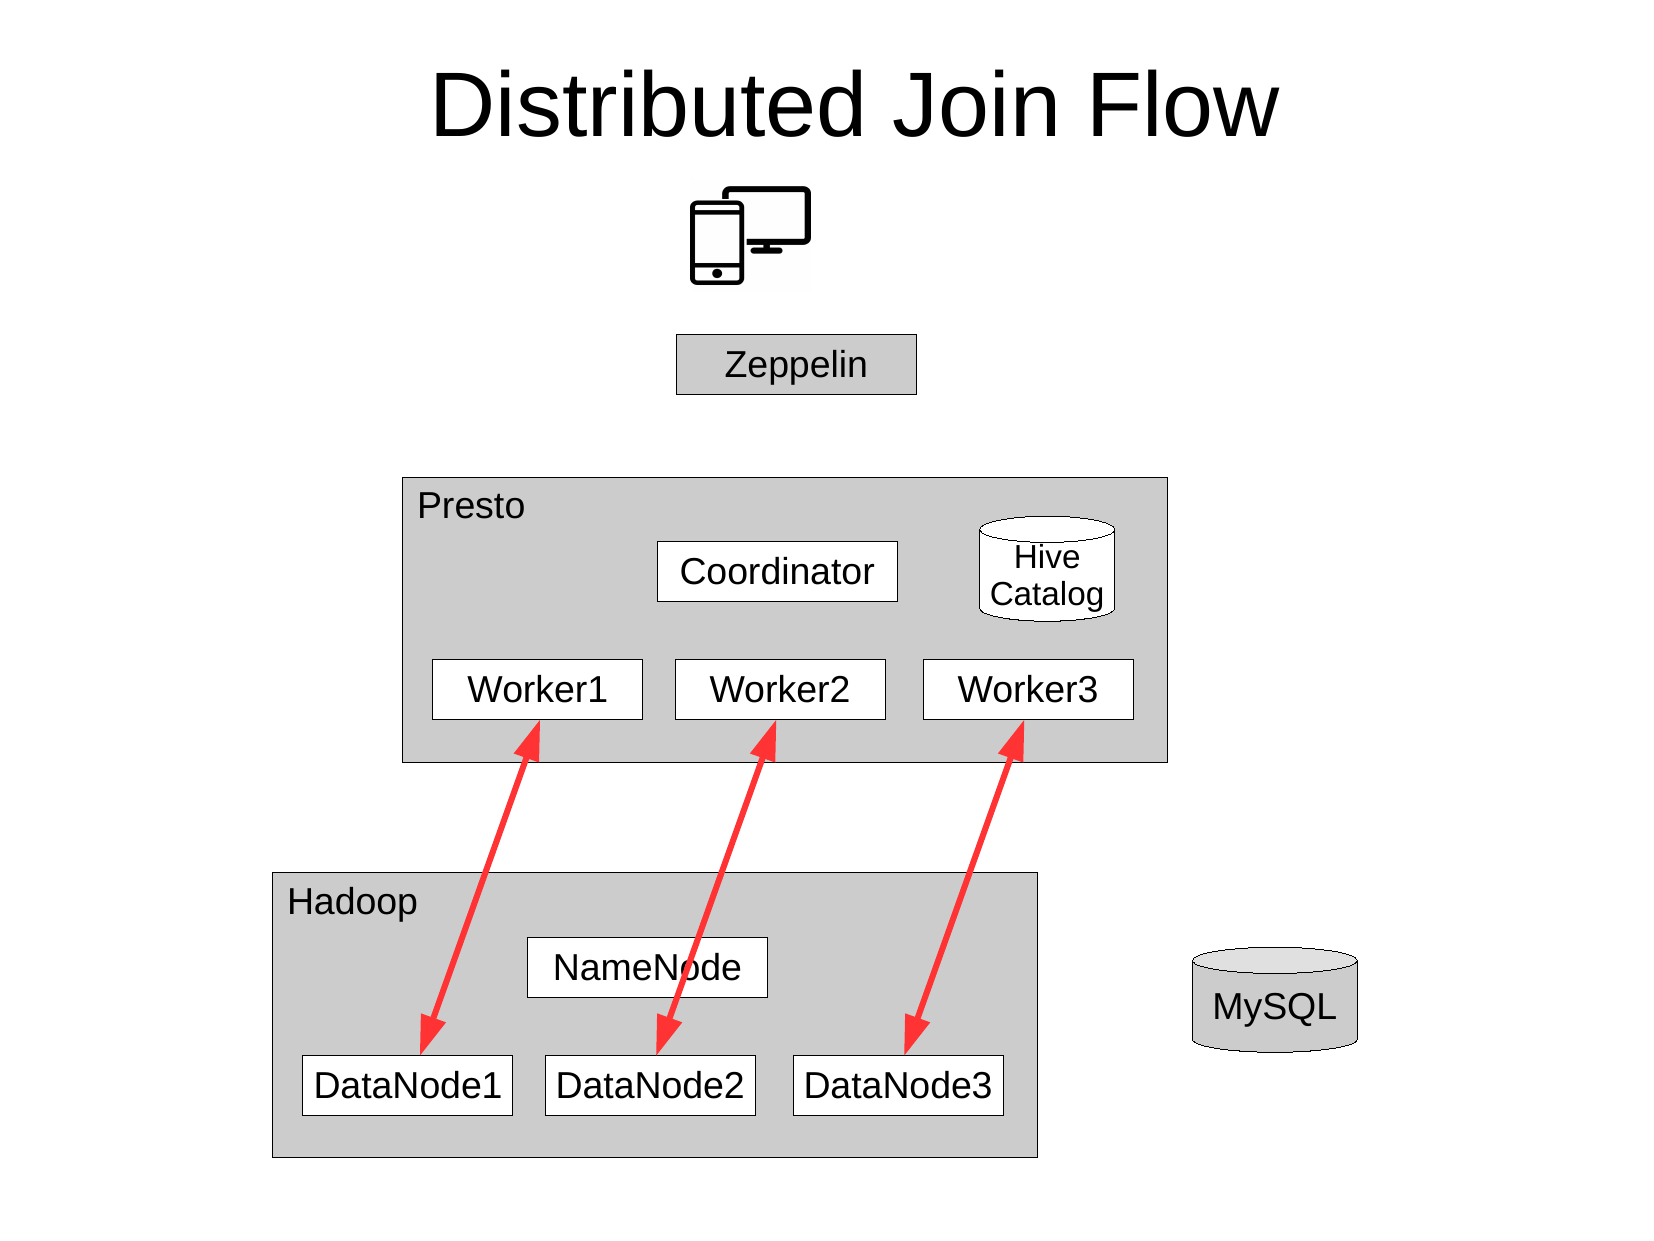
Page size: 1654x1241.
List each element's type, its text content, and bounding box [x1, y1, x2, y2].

text_box DataNode1 [302, 1055, 513, 1116]
text_box NameNode [681, 937, 768, 998]
picture [690, 179, 811, 292]
text_box NameNode [527, 937, 695, 998]
text_box Coordinator [657, 541, 898, 602]
text_box DataNode2 [545, 1055, 756, 1116]
text_box Presto [402, 477, 1168, 763]
text_box Worker3 [923, 659, 1134, 720]
text_box Zeppelin [676, 334, 917, 395]
text_box Distributed Join Flow [105, 48, 1571, 152]
text_box DataNode3 [793, 1055, 1004, 1116]
text_box Hadoop [272, 872, 1038, 1158]
text_box Hive Catalog [979, 530, 1115, 622]
text_box MySQL [1192, 961, 1358, 1053]
text_box Worker1 [432, 659, 643, 720]
text_box Worker2 [675, 659, 886, 720]
